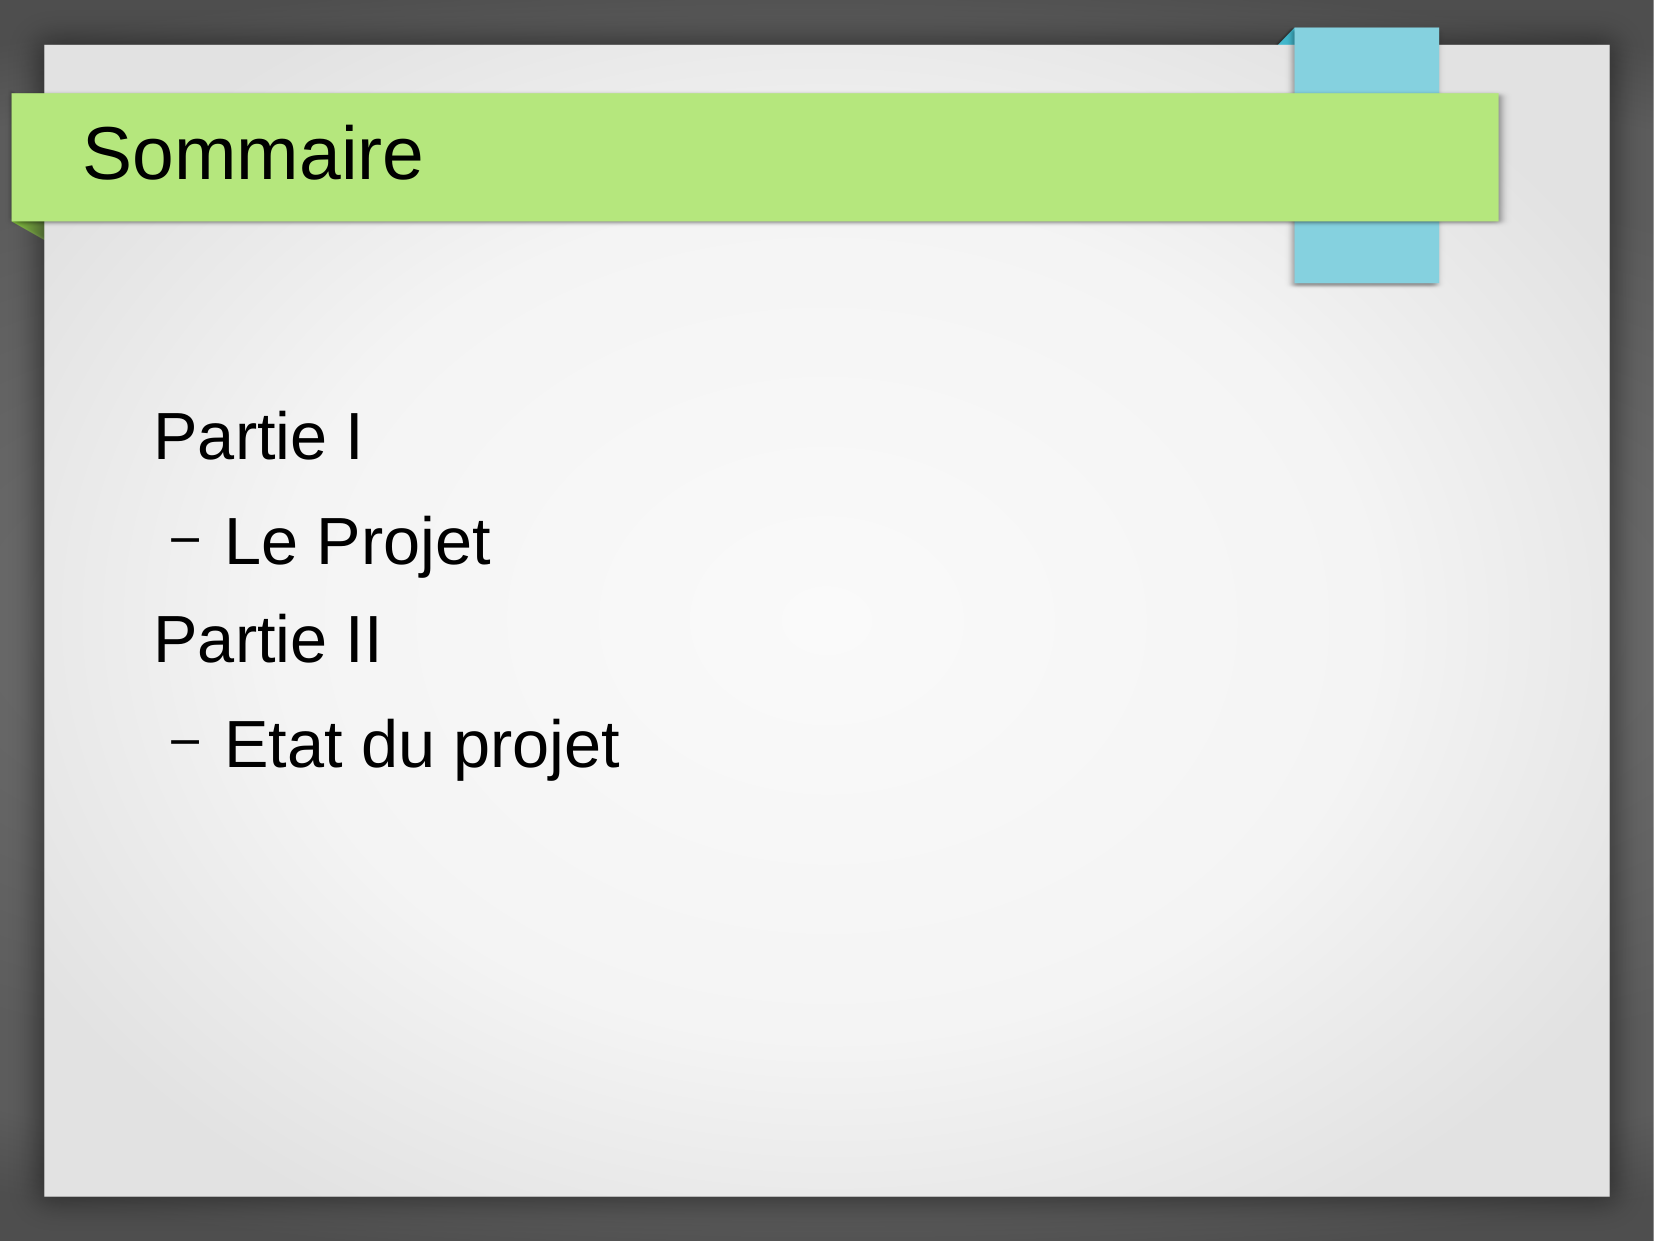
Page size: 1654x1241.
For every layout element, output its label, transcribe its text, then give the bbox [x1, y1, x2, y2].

title Sommaire [82, 94, 1264, 213]
list Partie I Le Projet Partie II Etat du projet [82, 295, 1571, 1015]
picture [0, 0, 1654, 1241]
